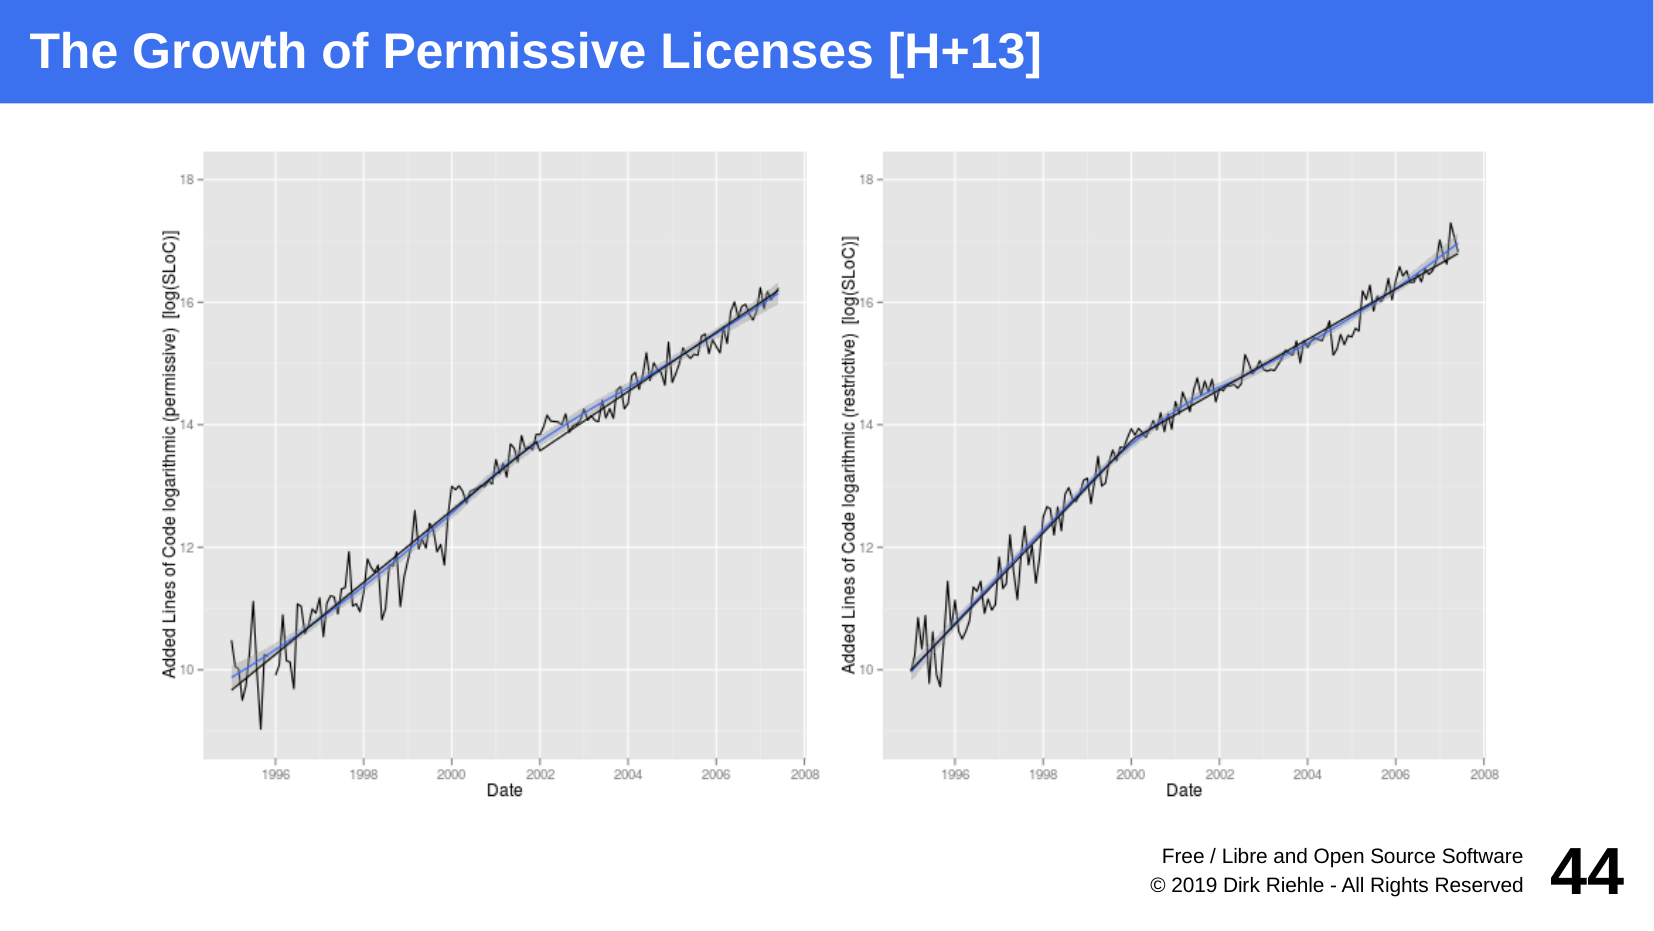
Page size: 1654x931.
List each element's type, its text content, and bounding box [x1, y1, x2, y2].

picture [147, 132, 1506, 813]
title The Growth of Permissive Licenses [H+13] [0, 0, 1654, 104]
